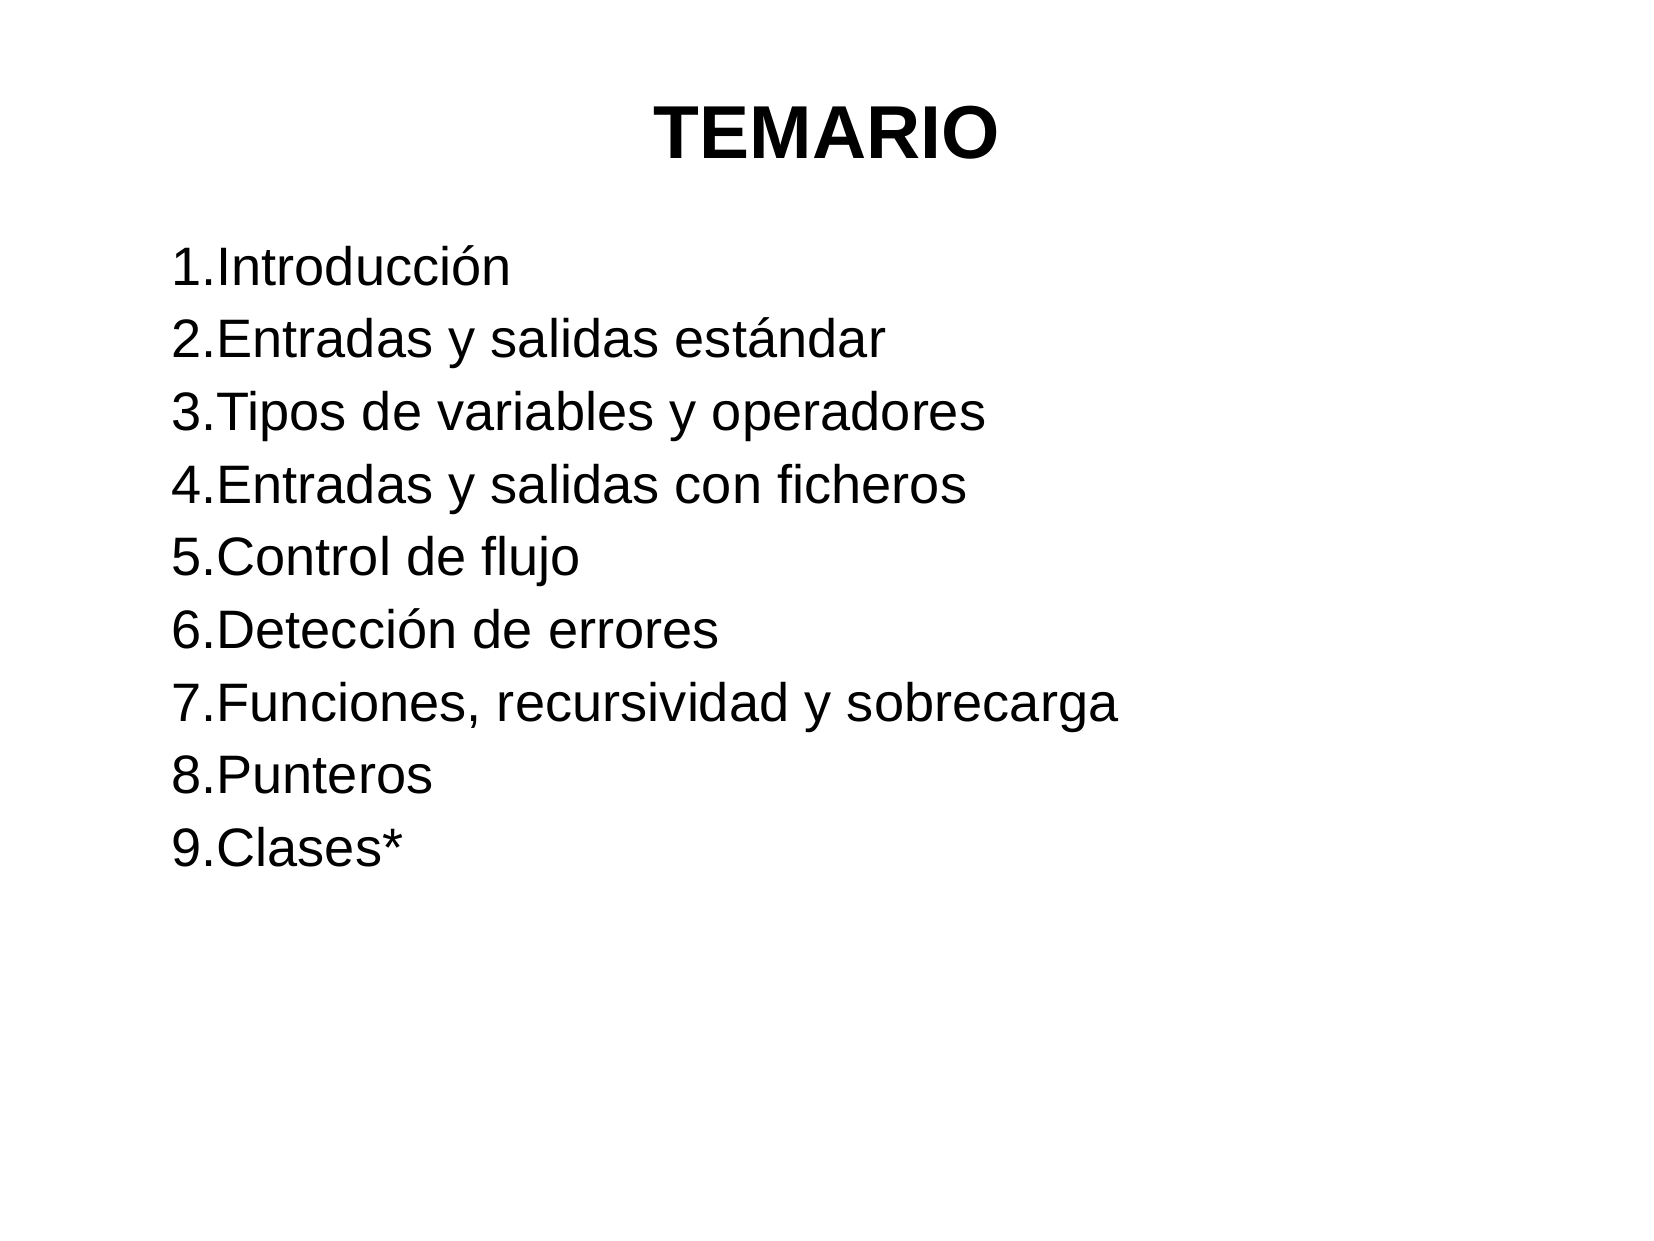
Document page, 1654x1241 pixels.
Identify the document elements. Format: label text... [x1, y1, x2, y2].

title TEMARIO [82, 29, 1571, 237]
subtitle Introducción Entradas y salidas estándar Tipos de variables y operadores Entradas y salidas con ficheros Control de flujo Detección de errores Funciones, recursividad y sobrecarga Punteros Clases* [171, 236, 1483, 1126]
